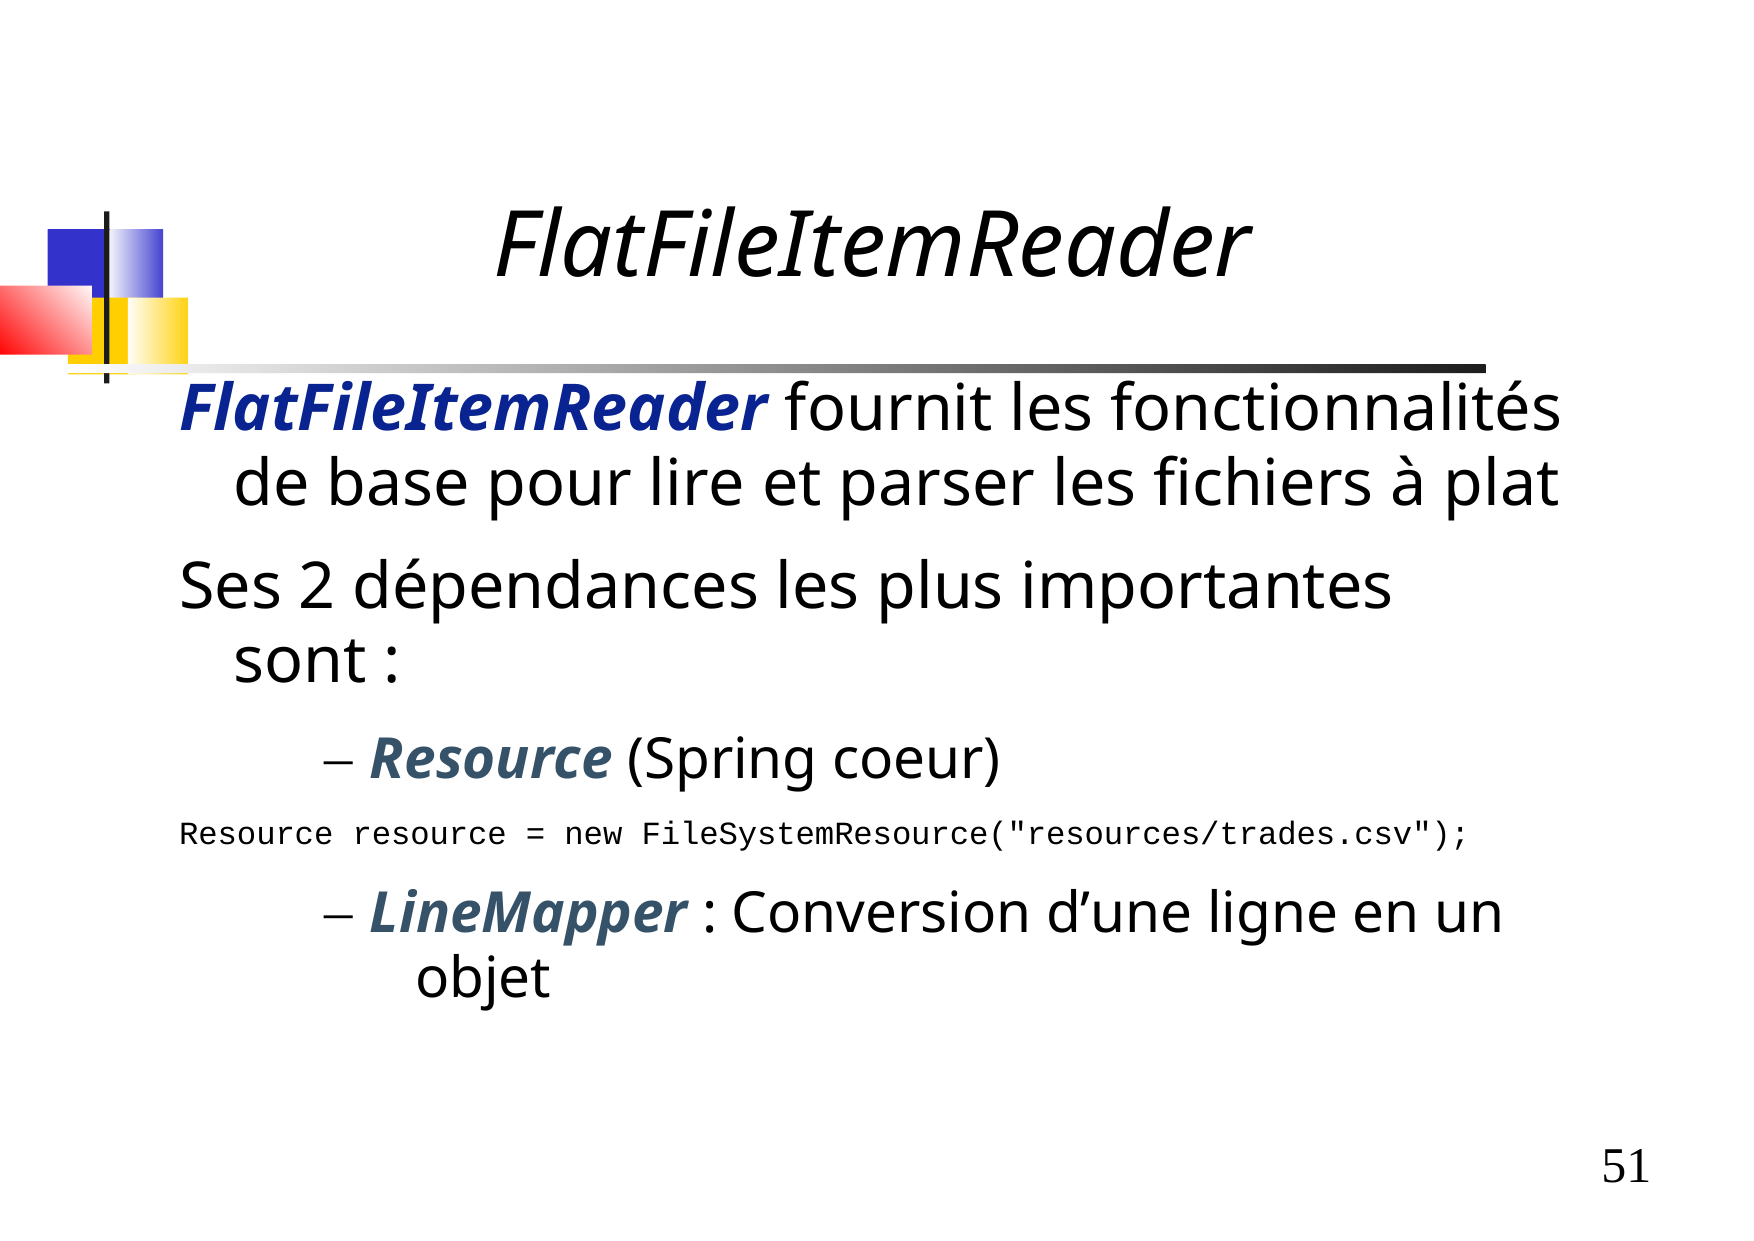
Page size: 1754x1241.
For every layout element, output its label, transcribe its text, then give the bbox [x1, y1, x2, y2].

title FlatFileItemReader [179, 139, 1567, 351]
list FlatFileItemReader fournit les fonctionnalités de base pour lire et parser les fichiers à plat Ses 2 dépendances les plus importantes sont : Resource (Spring coeur) Resource resource = new FileSystemResource("resources/trades.csv"); LineMapper : Conversion d’une ligne en un objet [179, 371, 1567, 1091]
